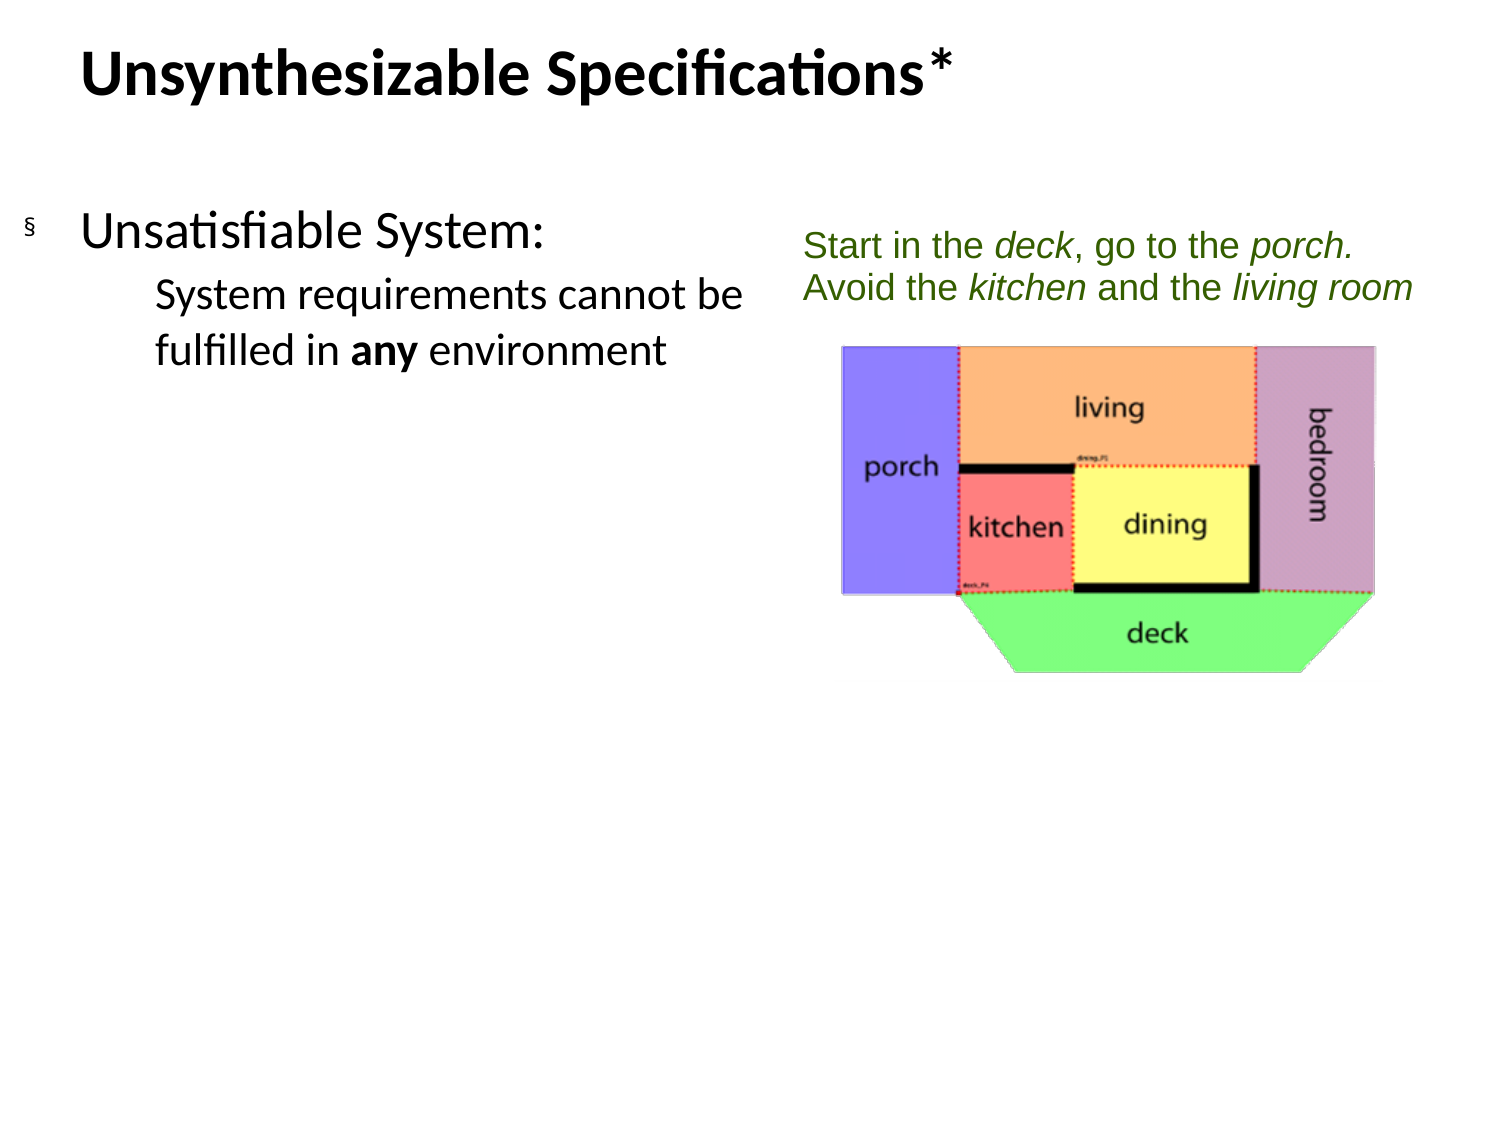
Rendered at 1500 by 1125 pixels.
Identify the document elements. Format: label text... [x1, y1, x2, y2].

text_box Unsynthesizable Specifications* [65, 21, 975, 116]
text_box Unsatisfiable System: System requirements cannot be fulfilled in any environment [8, 187, 822, 678]
text_box Start in the deck, go to the porch. Avoid the kitchen and the living room [788, 217, 1500, 316]
picture [833, 338, 1385, 683]
